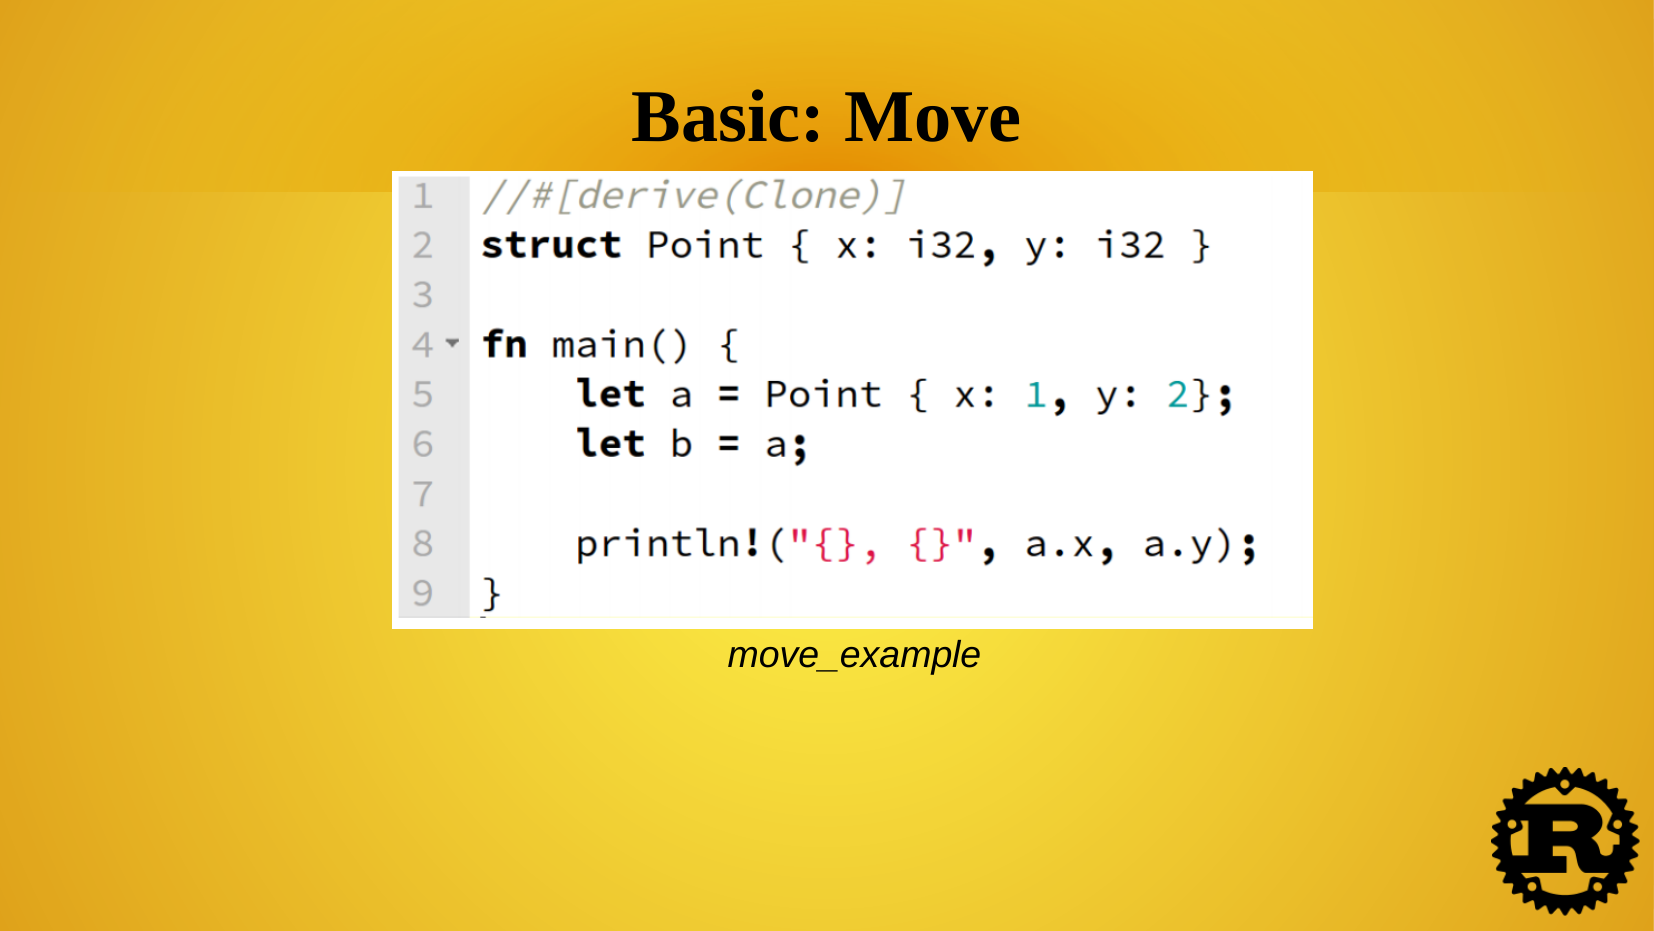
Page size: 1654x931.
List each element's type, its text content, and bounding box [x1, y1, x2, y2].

picture [1491, 767, 1642, 918]
picture [392, 171, 1313, 625]
title Basic: Move [82, 67, 1571, 158]
text_box move_example [340, 625, 1369, 683]
